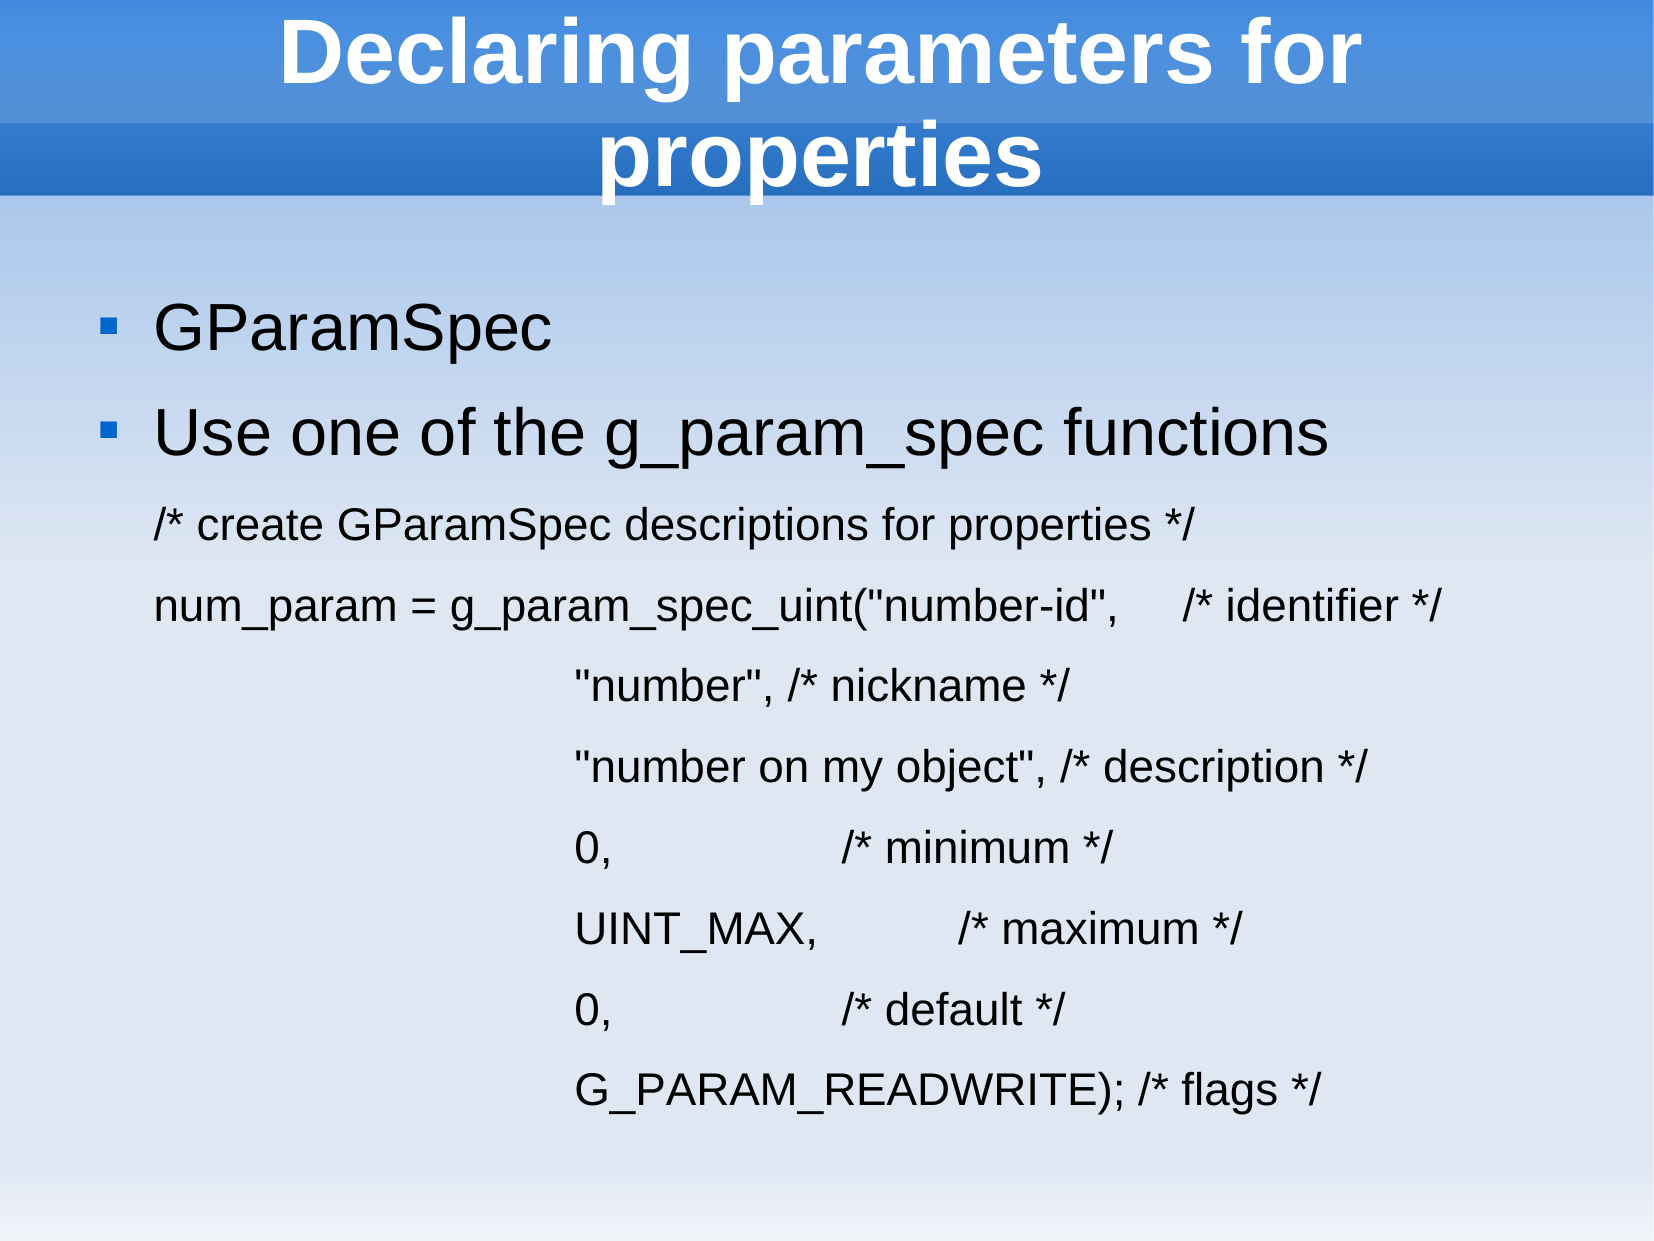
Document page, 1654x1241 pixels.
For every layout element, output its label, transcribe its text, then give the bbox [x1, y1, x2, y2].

title Declaring parameters for properties [76, 1, 1565, 207]
picture [0, 0, 1654, 1241]
list GParamSpec Use one of the g_param_spec functions /* create GParamSpec descriptions for properties */ num_param = g_param_spec_uint("number-id", /* identifier */ "number", /* nickname */ "number on my object", /* description */ 0, /* minimum */ UINT_MAX, /* maximum */ 0, /* default */ G_PARAM_READWRITE); /* flags */ [82, 290, 1571, 1220]
